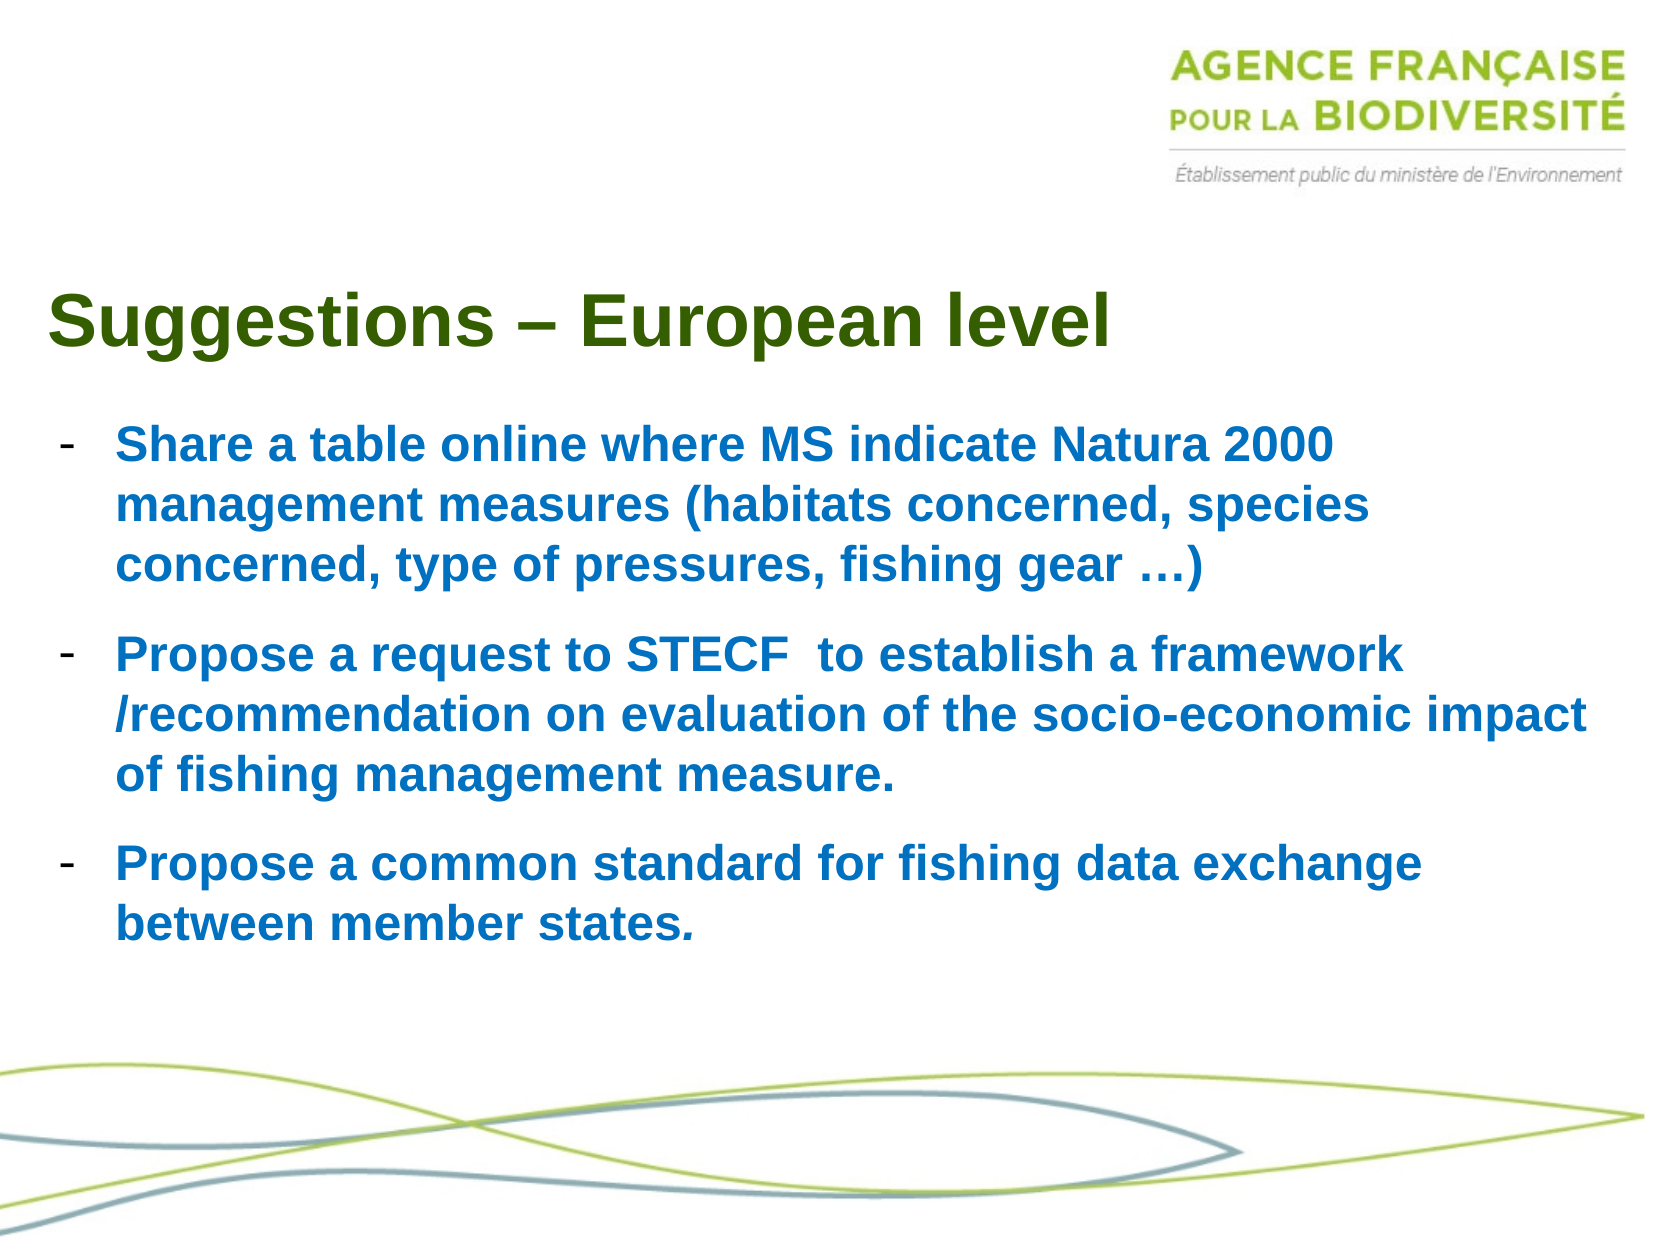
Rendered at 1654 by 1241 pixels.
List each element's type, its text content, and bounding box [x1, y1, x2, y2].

picture [0, 0, 1654, 1241]
list Share a table online where MS indicate Natura 2000 management measures (habitats concerned, species concerned, type of pressures, fishing gear …) Propose a request to STECF to establish a framework /recommendation on evaluation of the socio-economic impact of fishing management measure. Propose a common standard for fishing data exchange between member states. [58, 407, 1594, 1028]
title Suggestions – European level [47, 218, 1583, 426]
